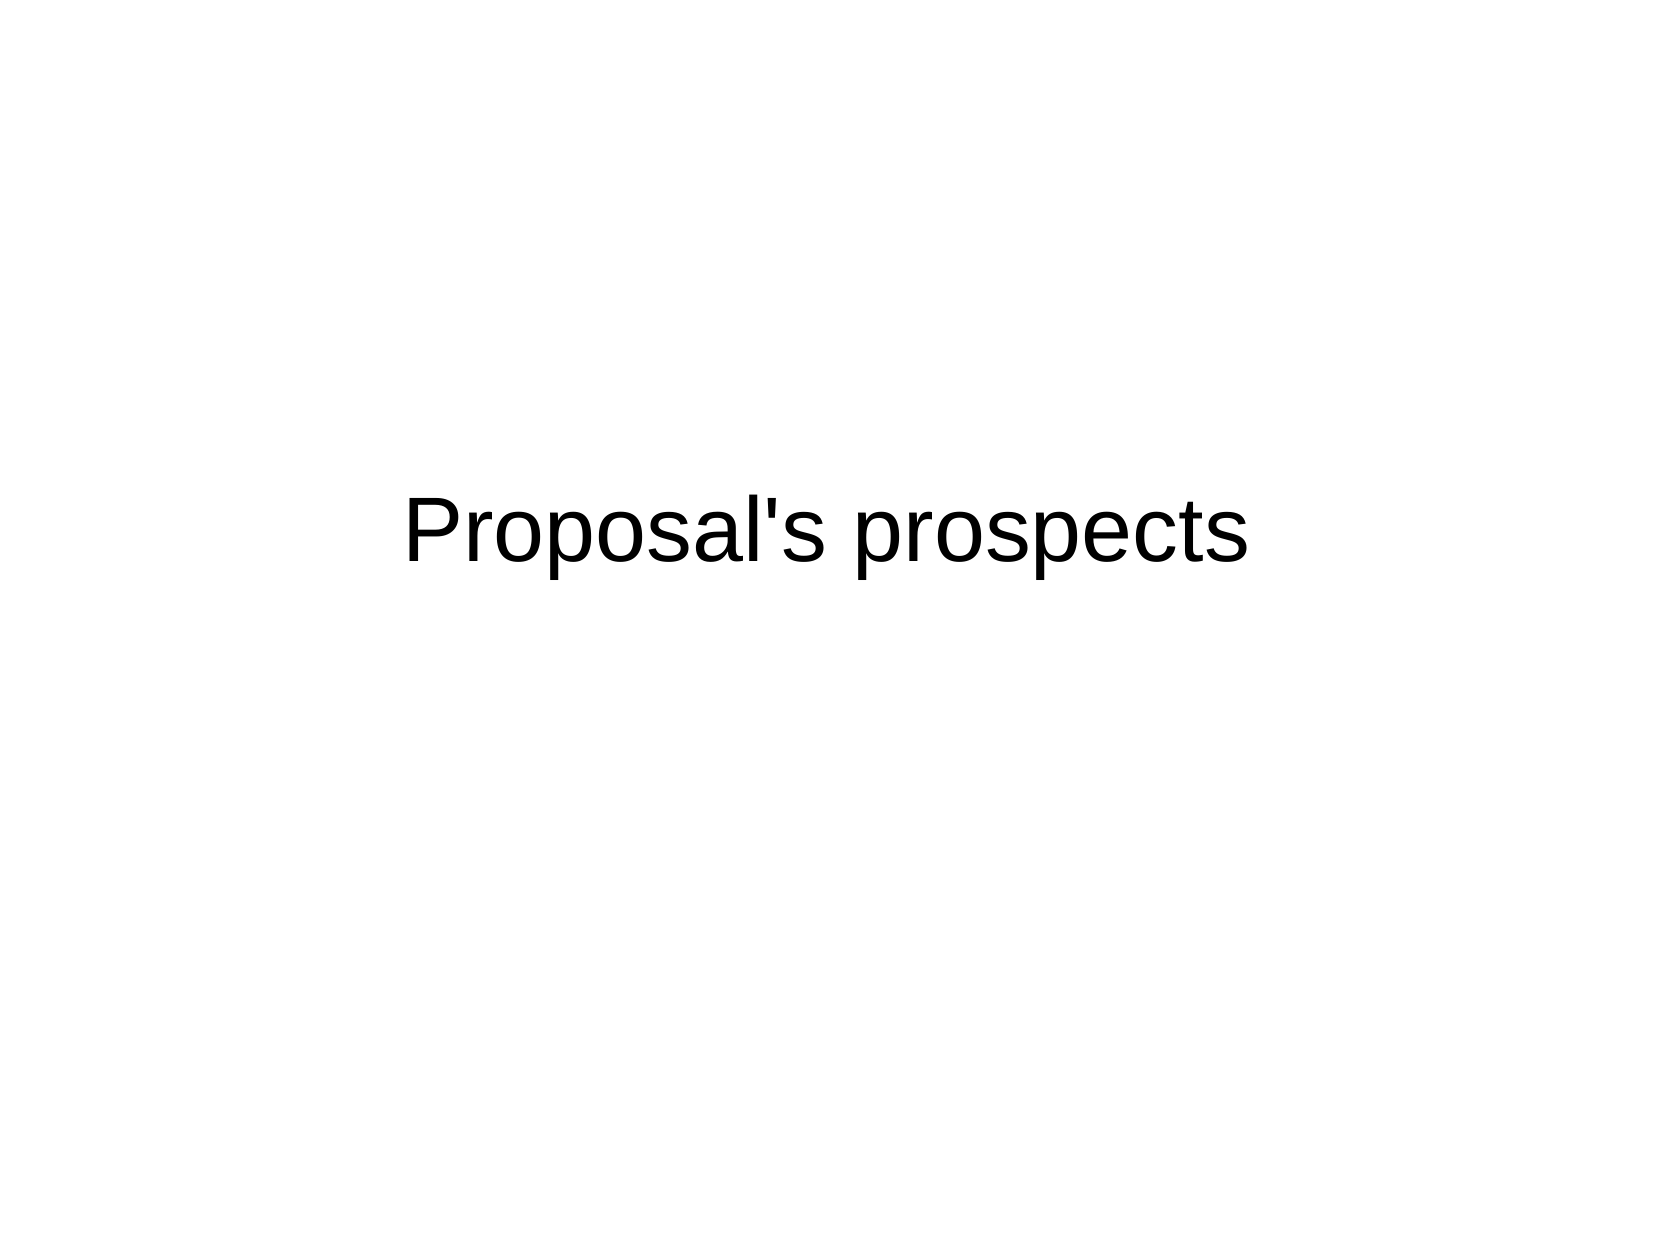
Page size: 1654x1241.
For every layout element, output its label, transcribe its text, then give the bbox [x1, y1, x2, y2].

subtitle Proposal's prospects [82, 49, 1571, 1010]
